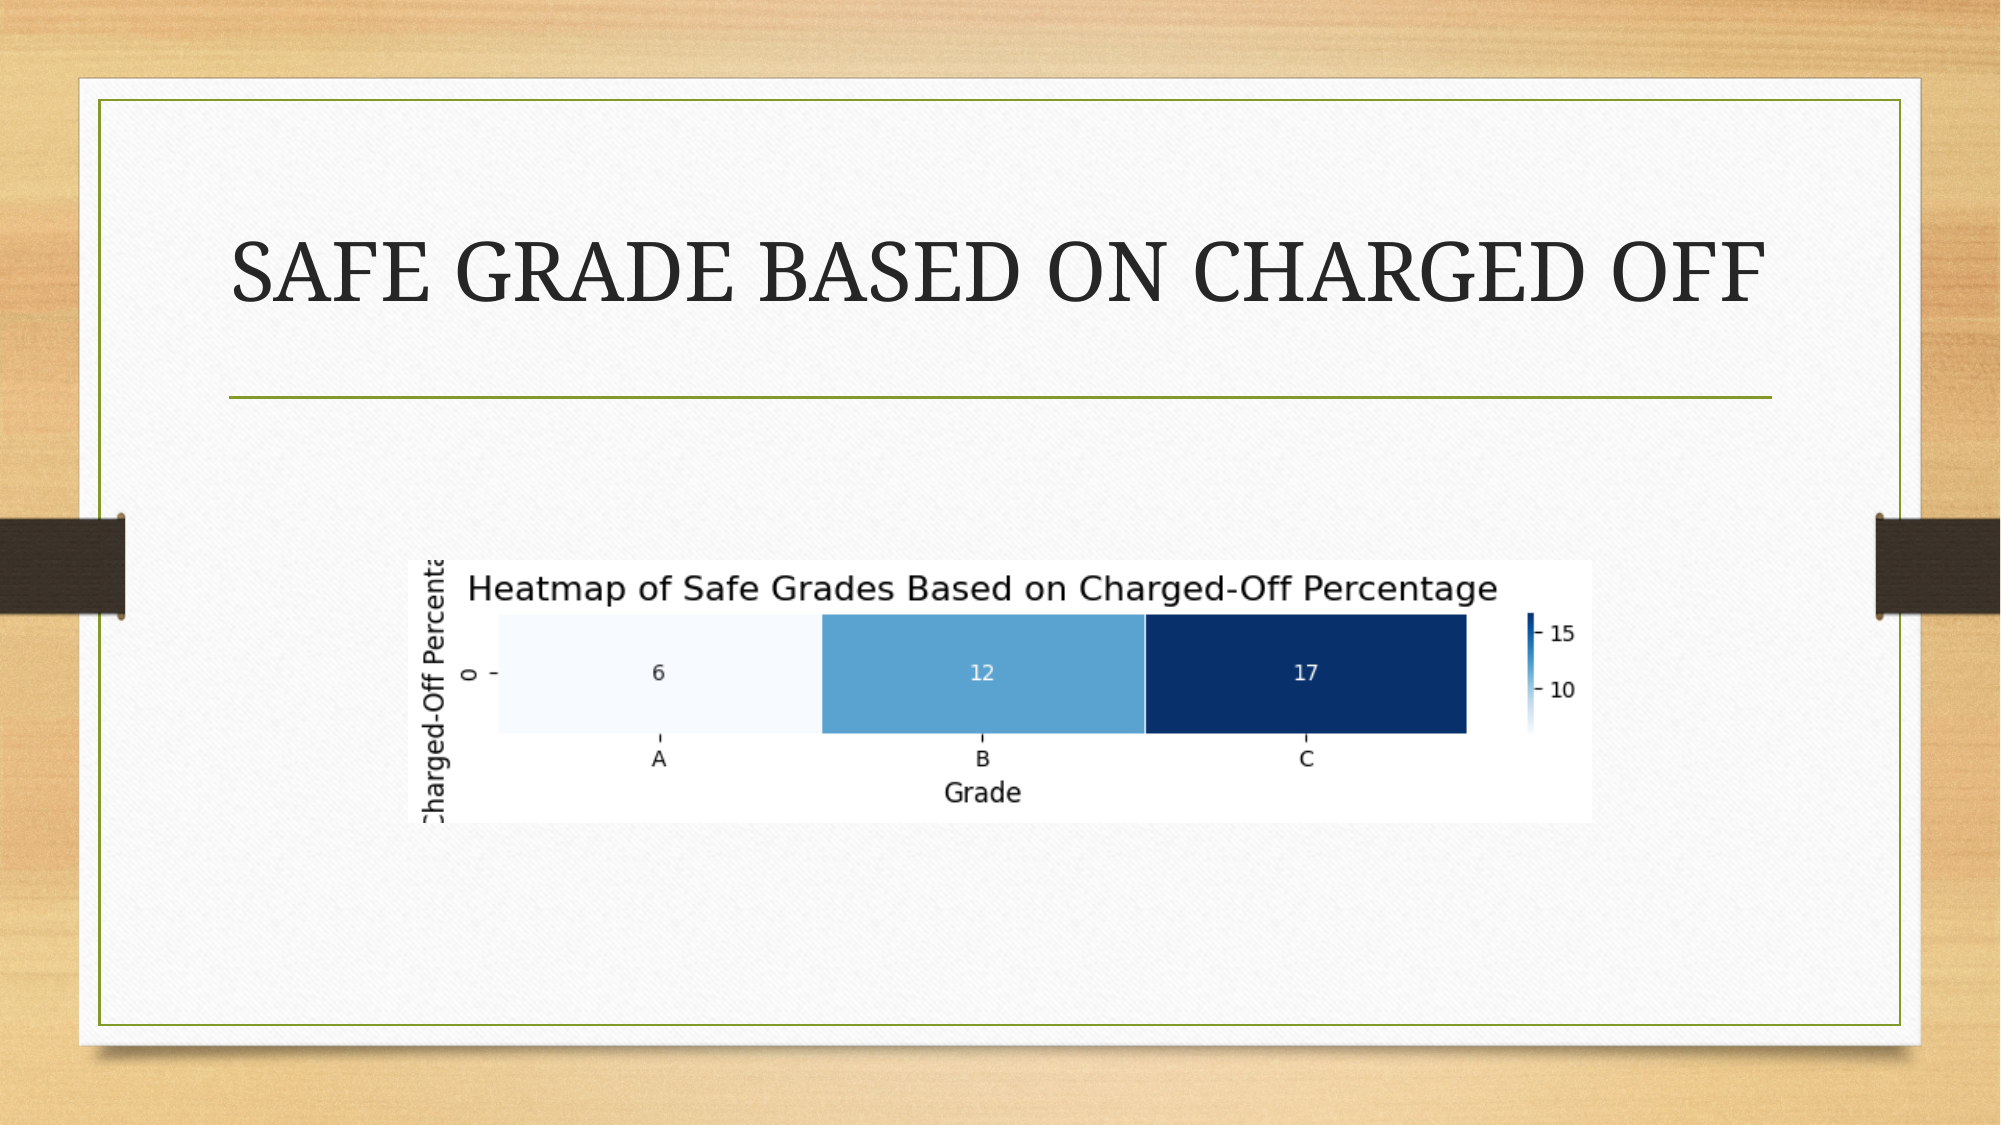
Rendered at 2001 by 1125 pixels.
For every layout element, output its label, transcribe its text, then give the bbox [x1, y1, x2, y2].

title SAFE GRADE BASED ON CHARGED OFF [212, 161, 1788, 376]
picture [408, 560, 1592, 823]
